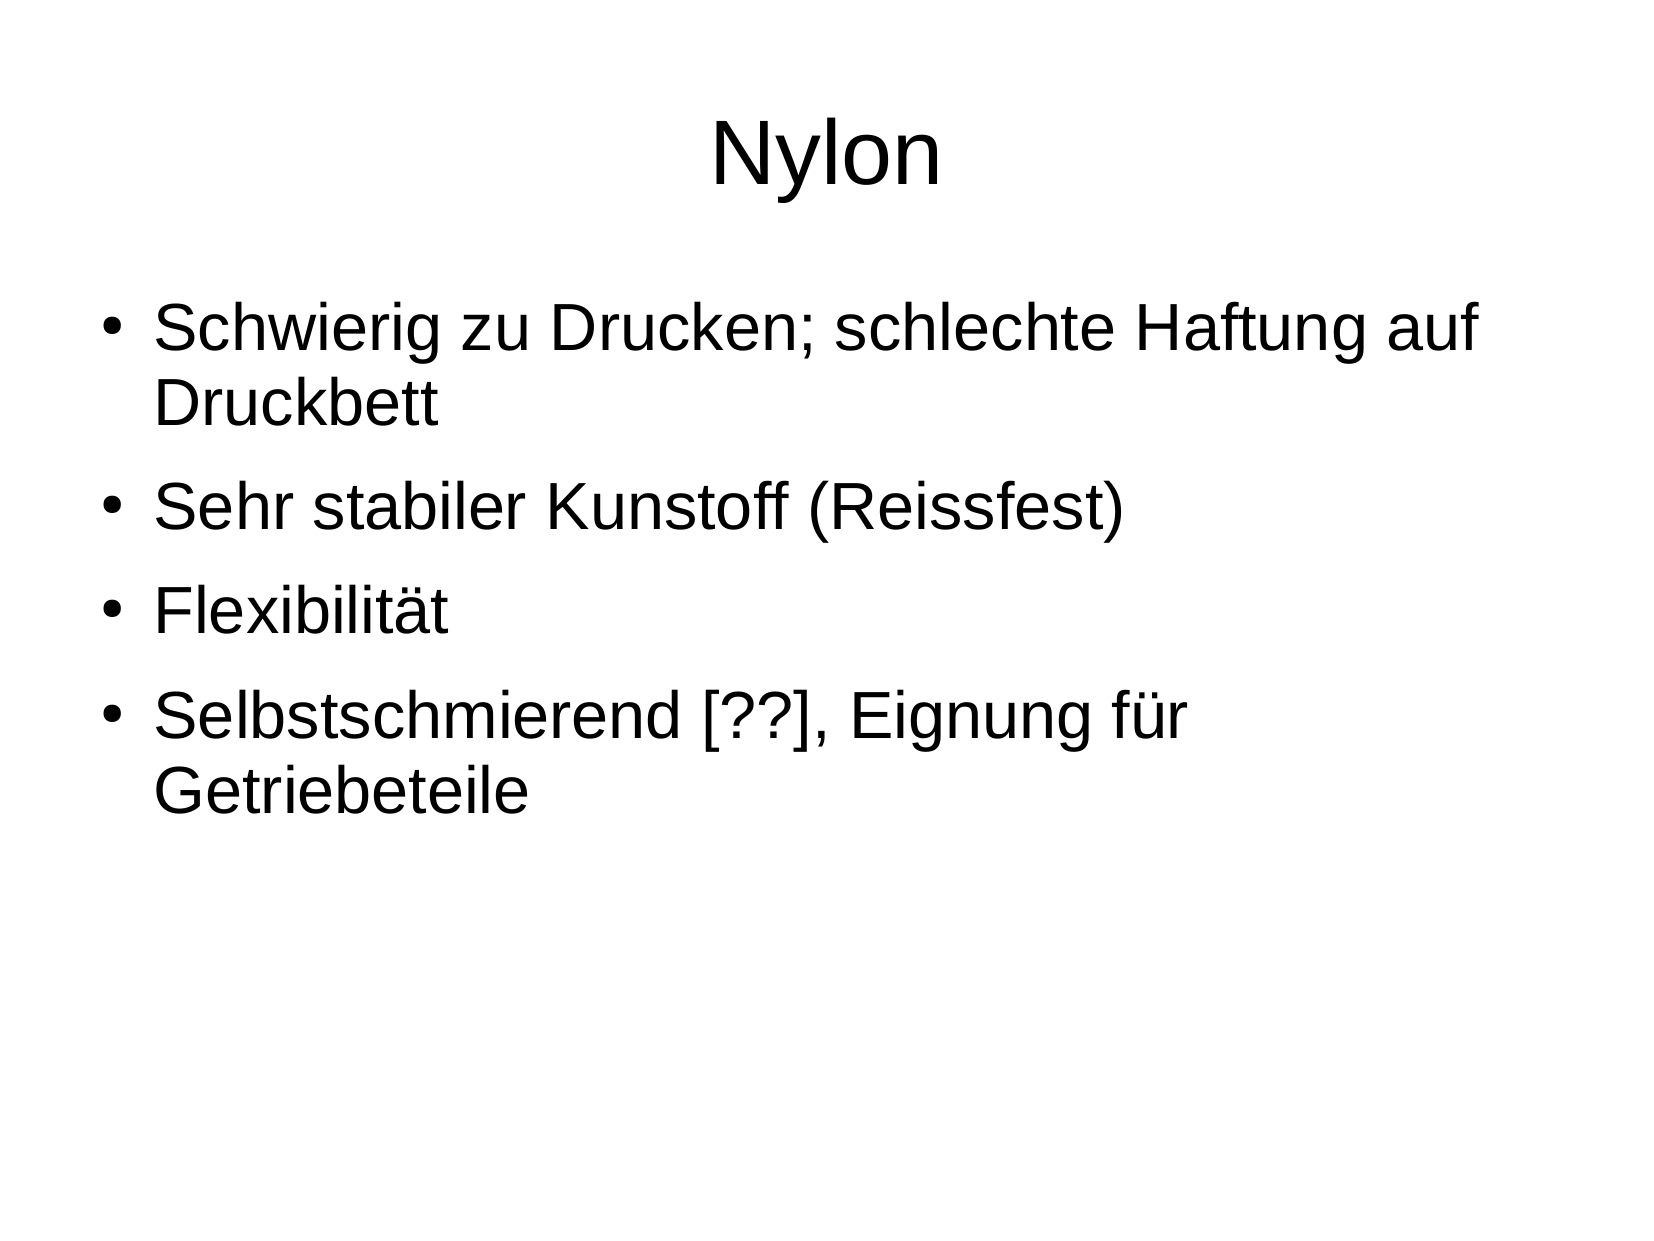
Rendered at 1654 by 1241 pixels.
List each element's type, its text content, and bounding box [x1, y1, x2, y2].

title Nylon [82, 49, 1571, 257]
list Schwierig zu Drucken; schlechte Haftung auf Druckbett Sehr stabiler Kunstoff (Reissfest) Flexibilität Selbstschmierend [??], Eignung für Getriebeteile [82, 290, 1571, 1010]
